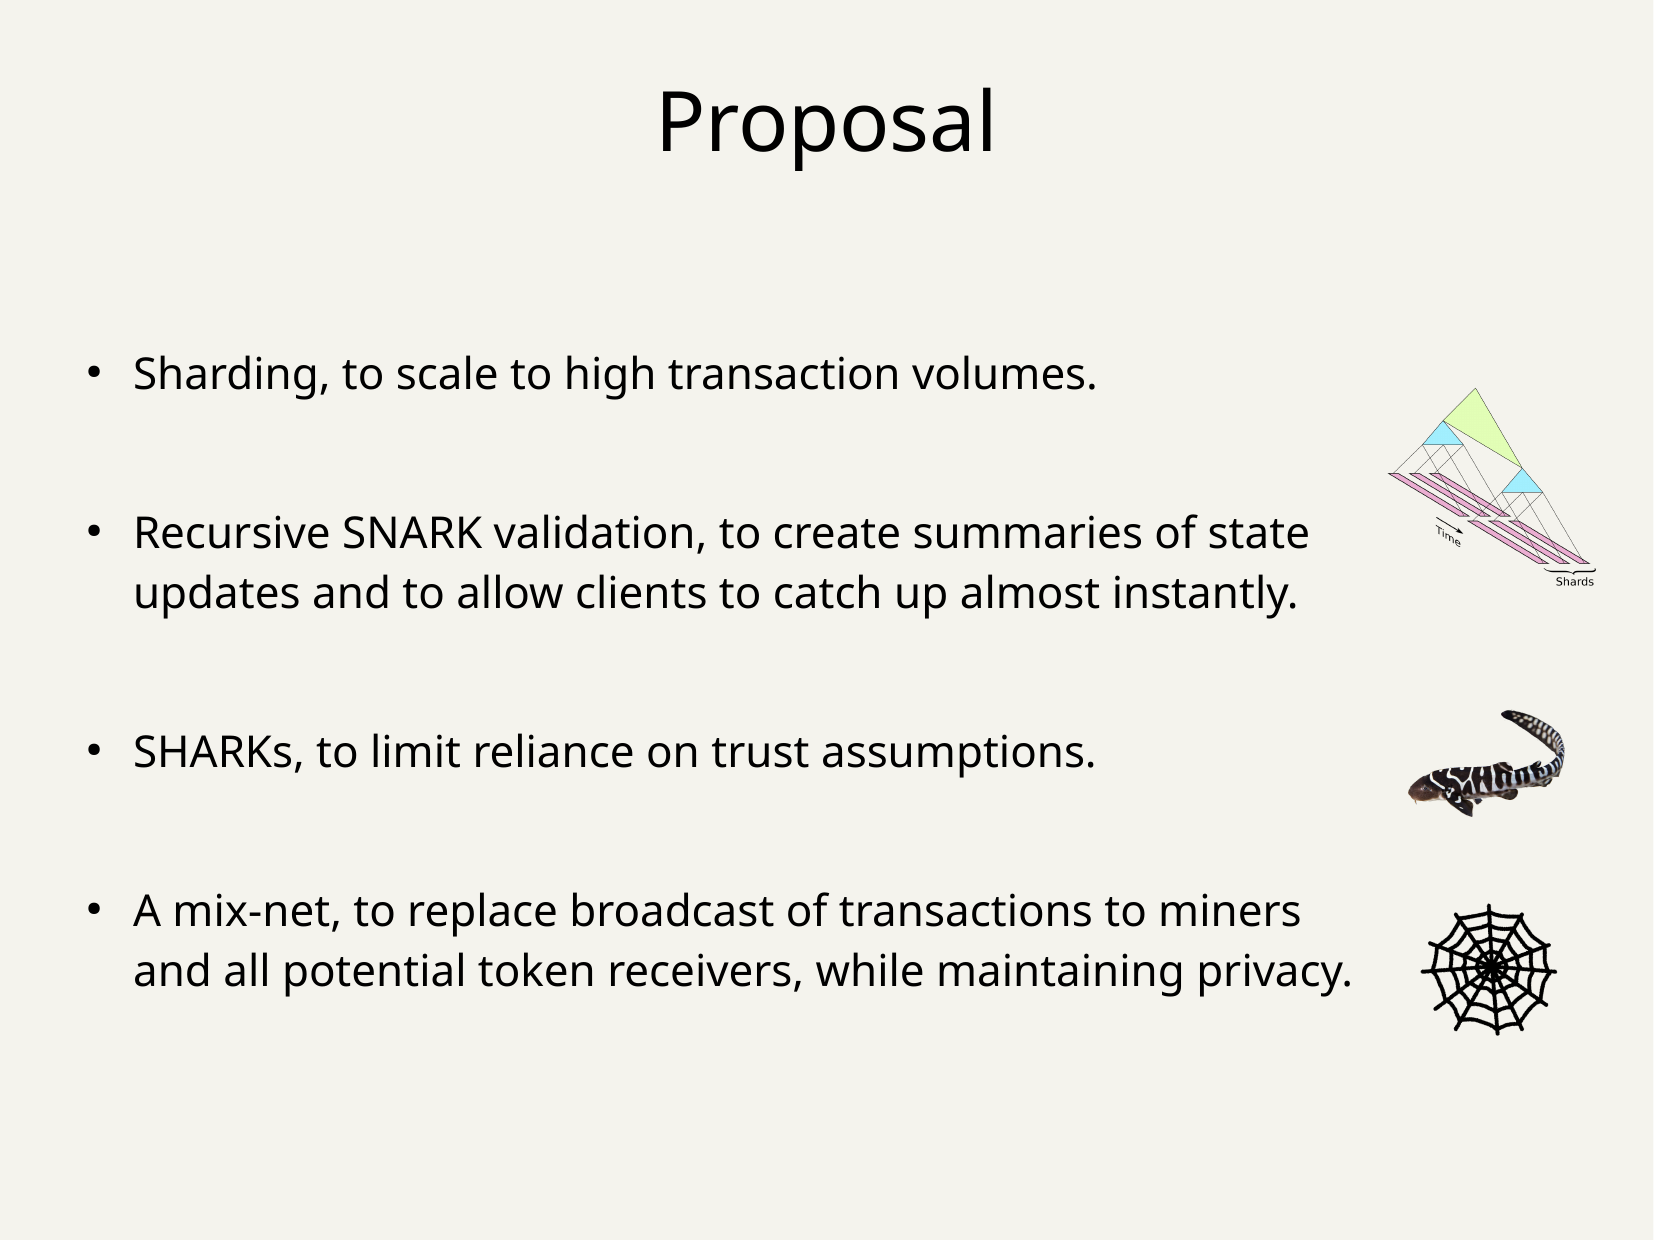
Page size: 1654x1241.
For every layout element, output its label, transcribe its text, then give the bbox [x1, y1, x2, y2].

picture [1405, 708, 1567, 819]
title Proposal [82, 49, 1571, 189]
picture [1417, 897, 1560, 1040]
picture [1370, 366, 1607, 603]
list Sharding, to scale to high transaction volumes. Recursive SNARK validation, to create summaries of state updates and to allow clients to catch up almost instantly. SHARKs, to limit reliance on trust assumptions. A mix-net, to replace broadcast of transactions to miners and all potential token receivers, while maintaining privacy. [70, 342, 1359, 1040]
